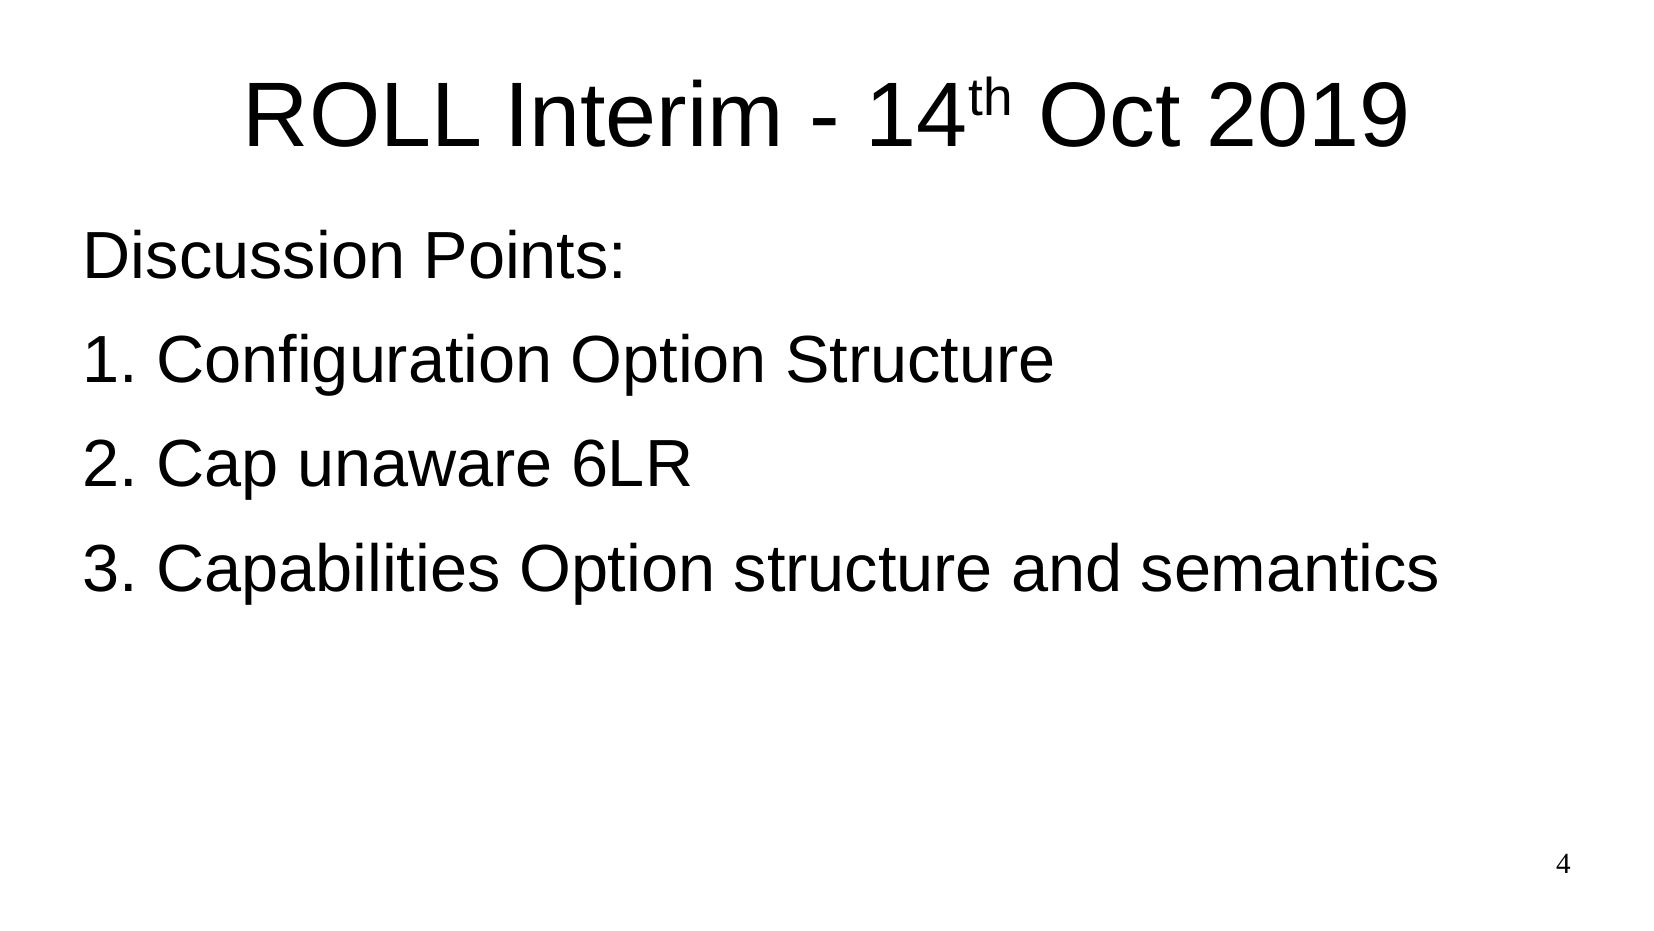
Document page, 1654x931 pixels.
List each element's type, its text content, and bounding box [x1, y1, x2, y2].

title ROLL Interim - 14th Oct 2019 [82, 37, 1571, 193]
list Discussion Points: 1. Configuration Option Structure 2. Cap unaware 6LR 3. Capabilities Option structure and semantics [82, 217, 1571, 758]
